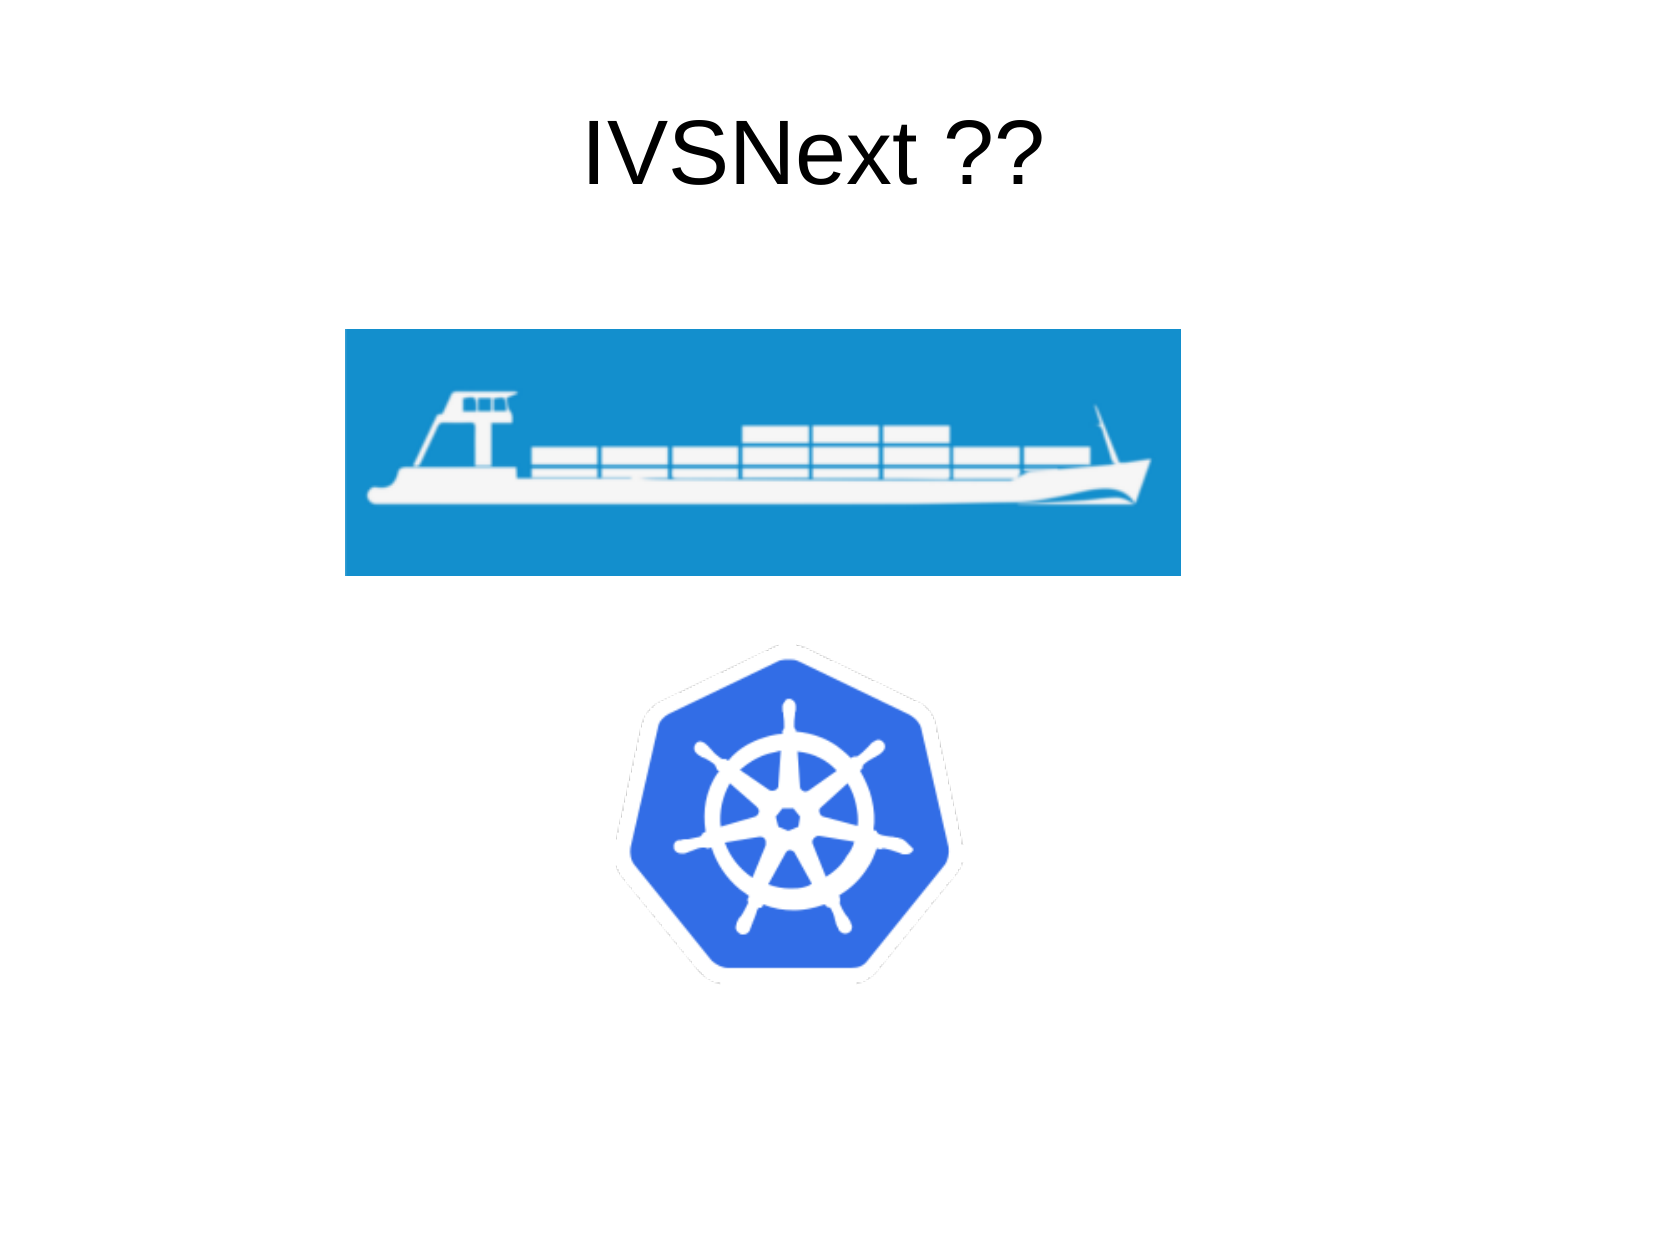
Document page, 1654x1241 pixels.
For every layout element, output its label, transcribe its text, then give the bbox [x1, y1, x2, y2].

picture [615, 644, 964, 985]
picture [345, 329, 1181, 576]
title IVSNext ?? [82, 49, 1571, 257]
